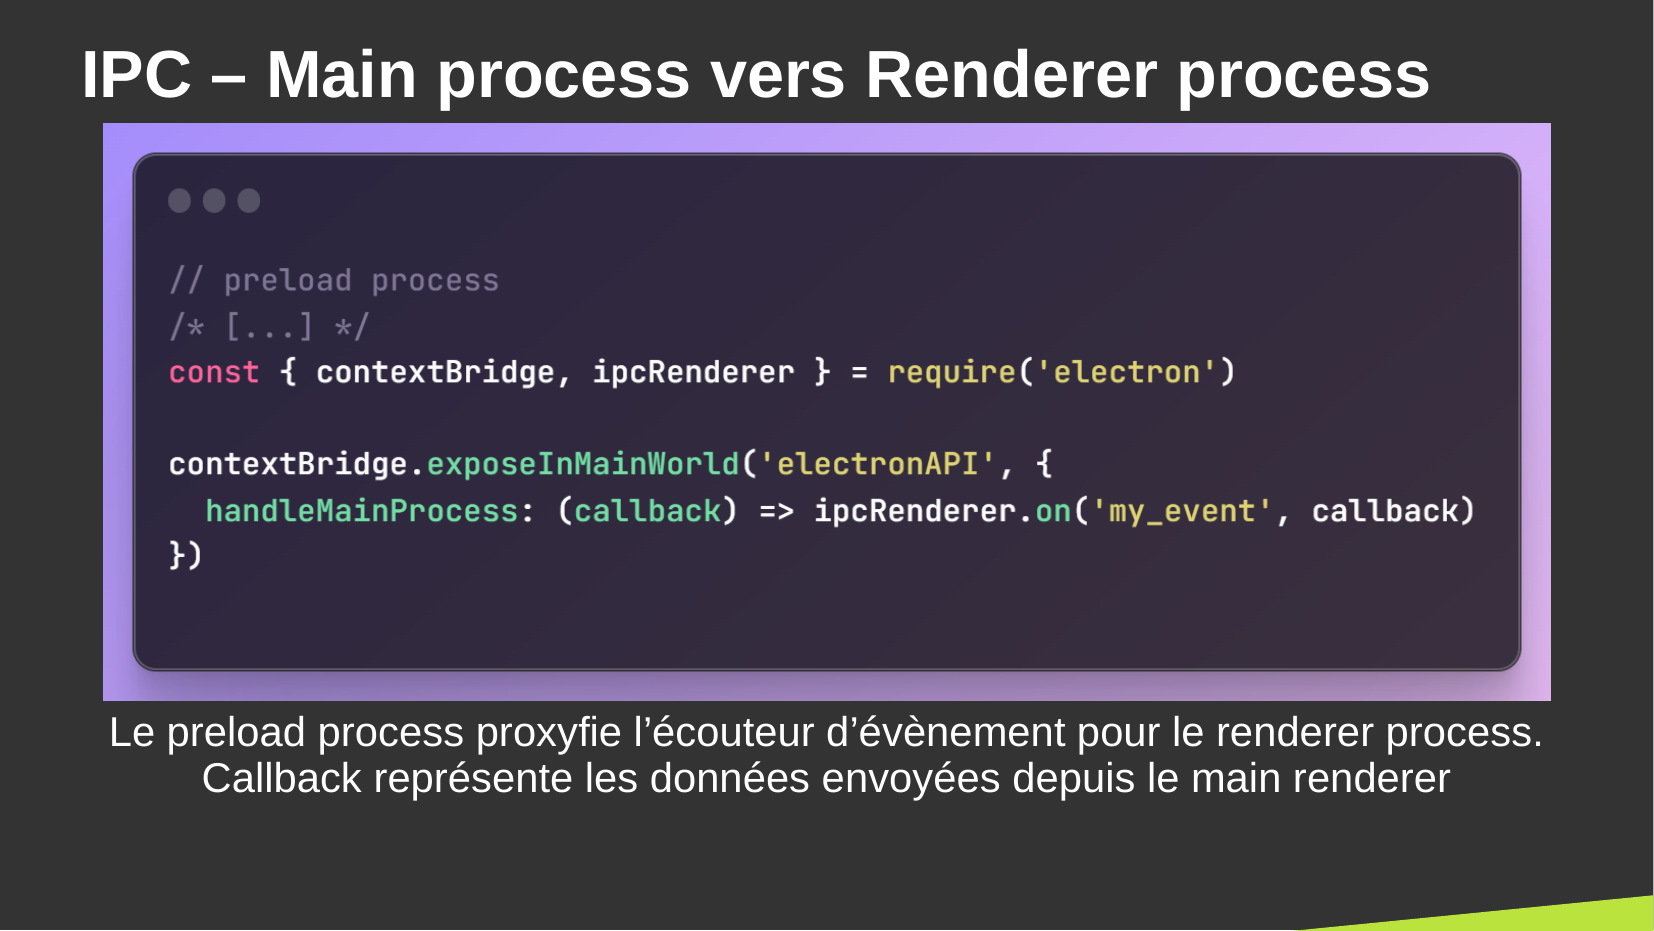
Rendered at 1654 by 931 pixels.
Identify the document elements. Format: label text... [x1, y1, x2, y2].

text_box [1290, 895, 1654, 931]
list Le preload process proxyfie l’écouteur d’évènement pour le renderer process. Callback représente les données envoyées depuis le main renderer [88, 708, 1565, 827]
title IPC – Main process vers Renderer process [81, 37, 1570, 112]
picture [103, 123, 1551, 701]
